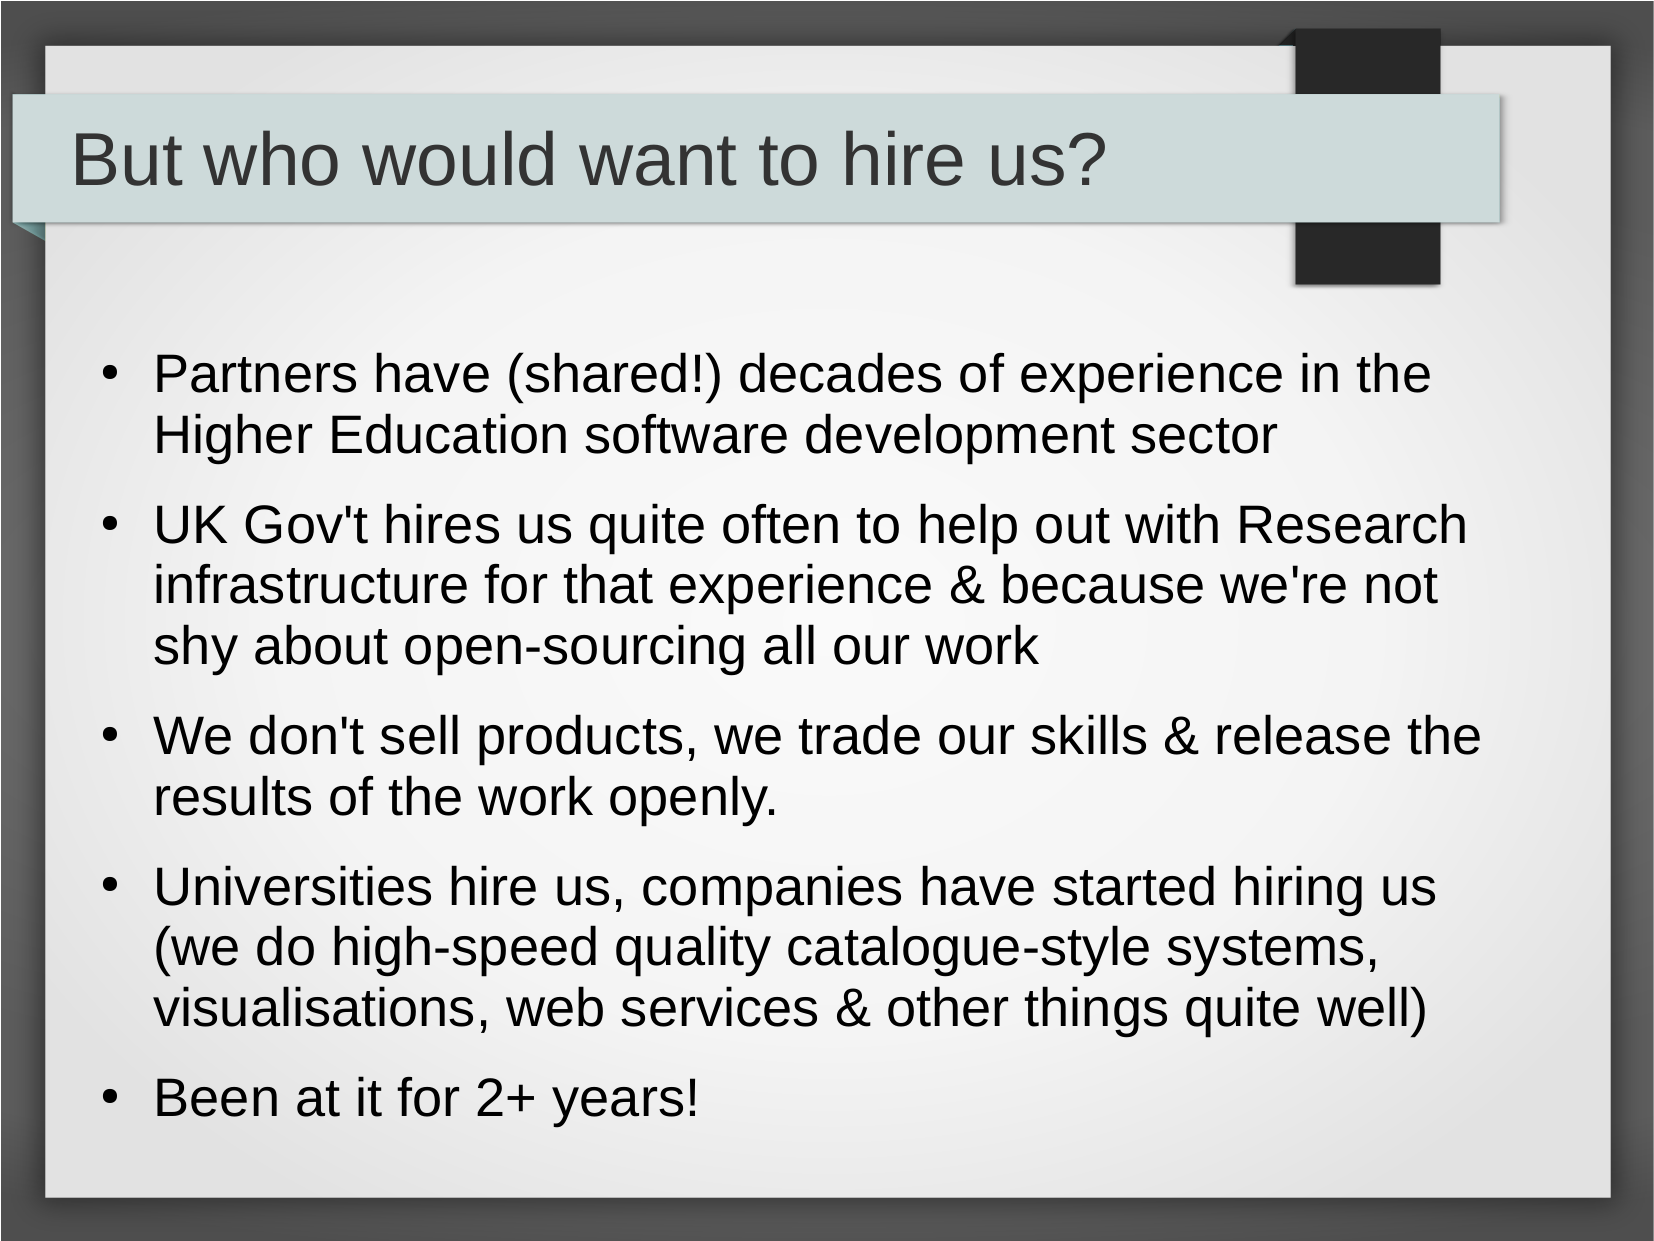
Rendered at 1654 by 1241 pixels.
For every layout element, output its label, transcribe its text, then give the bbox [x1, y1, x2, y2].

list Partners have (shared!) decades of experience in the Higher Education software development sector UK Gov't hires us quite often to help out with Research infrastructure for that experience & because we're not shy about open-sourcing all our work We don't sell products, we trade our skills & release the results of the work openly. Universities hire us, companies have started hiring us (we do high-speed quality catalogue-style systems, visualisations, web services & other things quite well) Been at it for 2+ years! [82, 343, 1538, 1134]
title But who would want to hire us? [70, 106, 1229, 213]
picture [1, 1, 1654, 1241]
